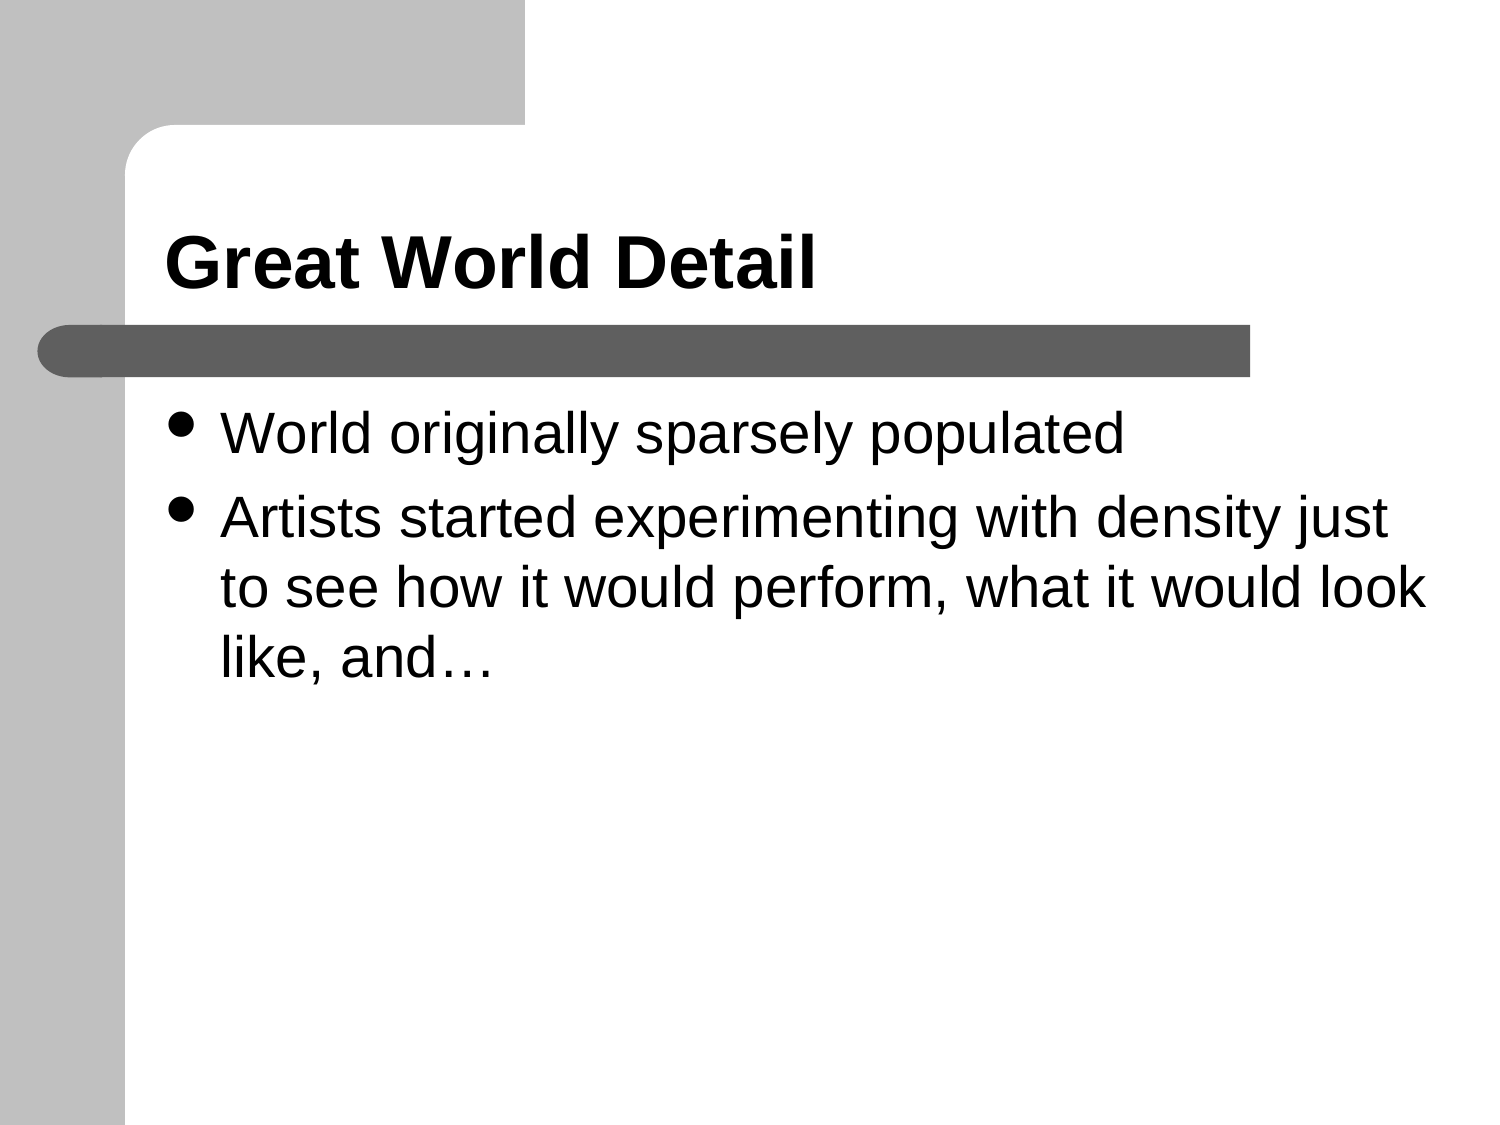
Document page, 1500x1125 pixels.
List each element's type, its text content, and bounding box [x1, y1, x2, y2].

title Great World Detail [149, 124, 1463, 313]
list World originally sparsely populated Artists started experimenting with density just to see how it would perform, what it would look like, and… [149, 387, 1463, 1000]
